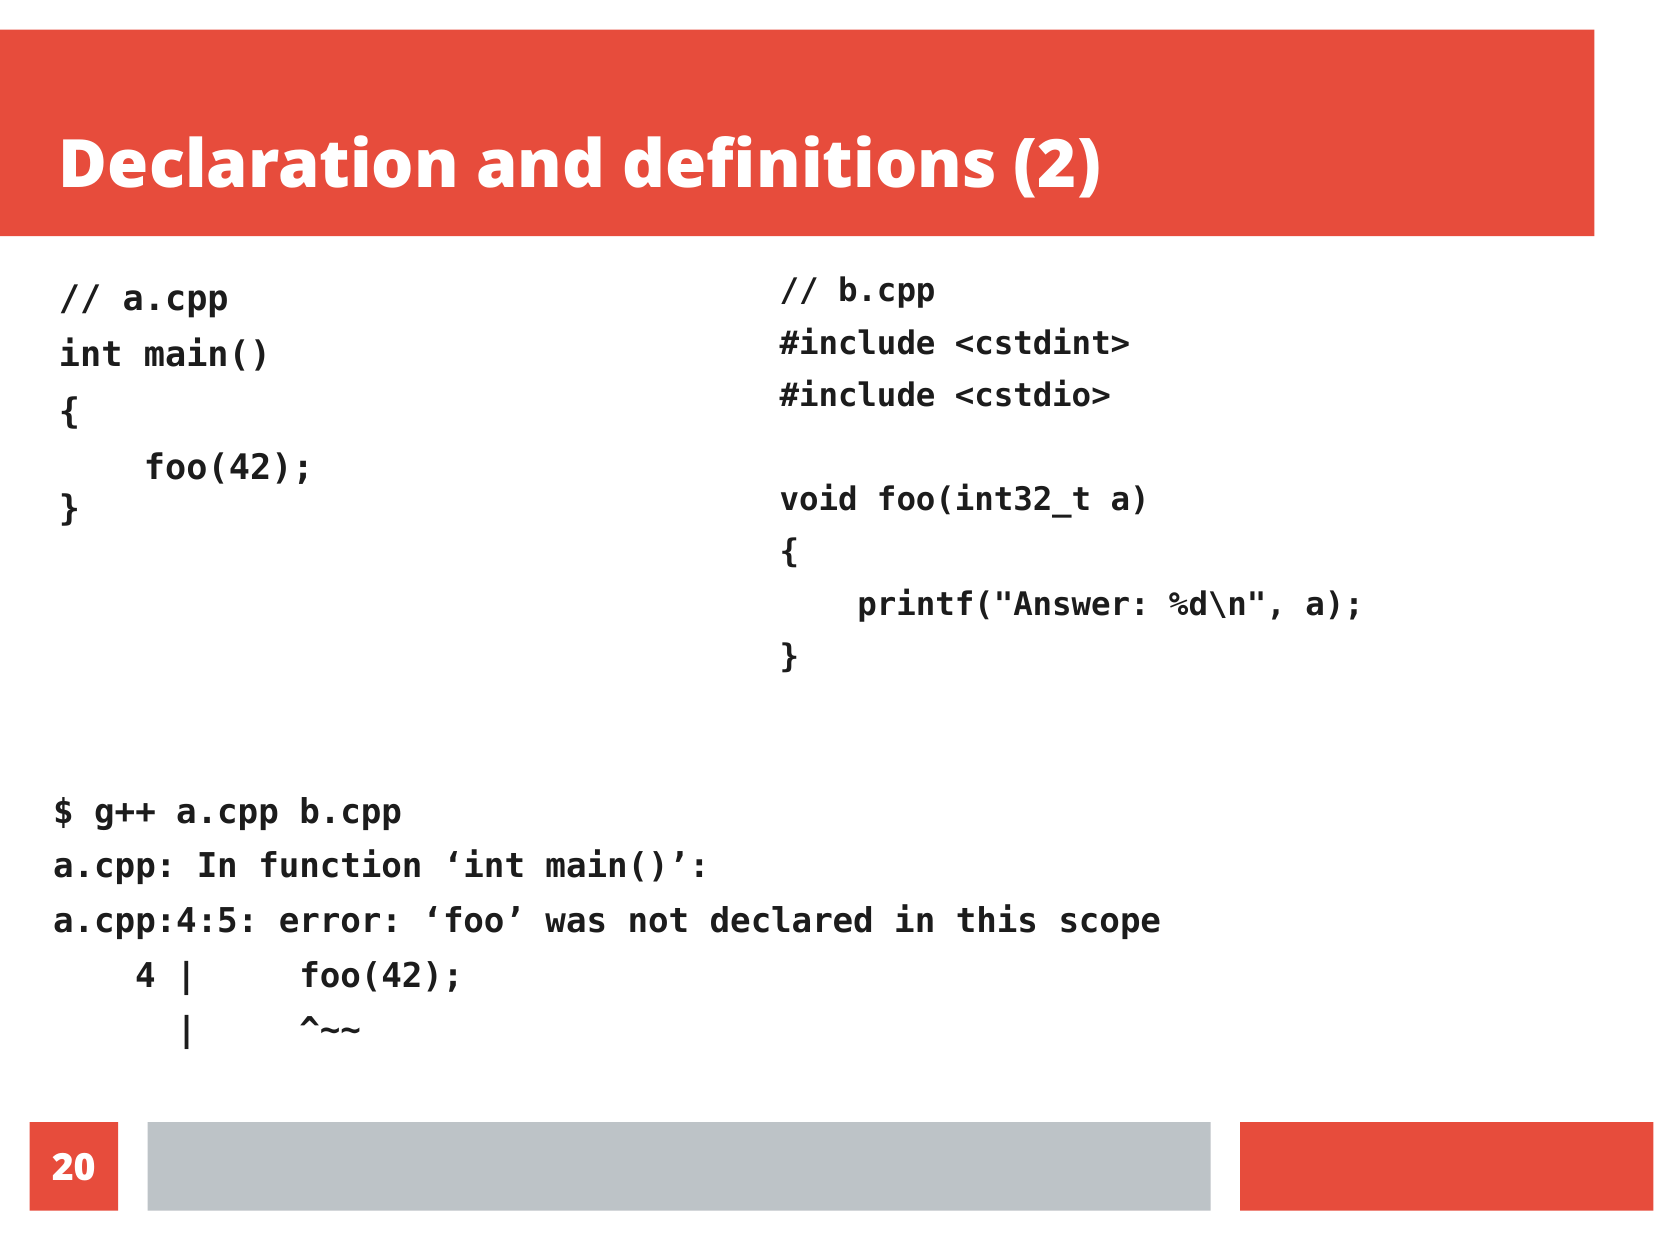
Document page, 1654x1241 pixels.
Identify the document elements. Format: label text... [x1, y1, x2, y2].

list $ g++ a.cpp b.cpp a.cpp: In function ‘int main()’: a.cpp:4:5: error: ‘foo’ was not declared in this scope 4 | foo(42); | ^~~ [53, 791, 1560, 1052]
list // b.cpp #include <cstdint> #include <cstdio> void foo(int32_t a) { printf("Answer: %d\n", a); } [779, 271, 1619, 680]
title Declaration and definitions (2) [59, 59, 1595, 207]
list // a.cpp int main() { foo(42); } [59, 277, 591, 532]
